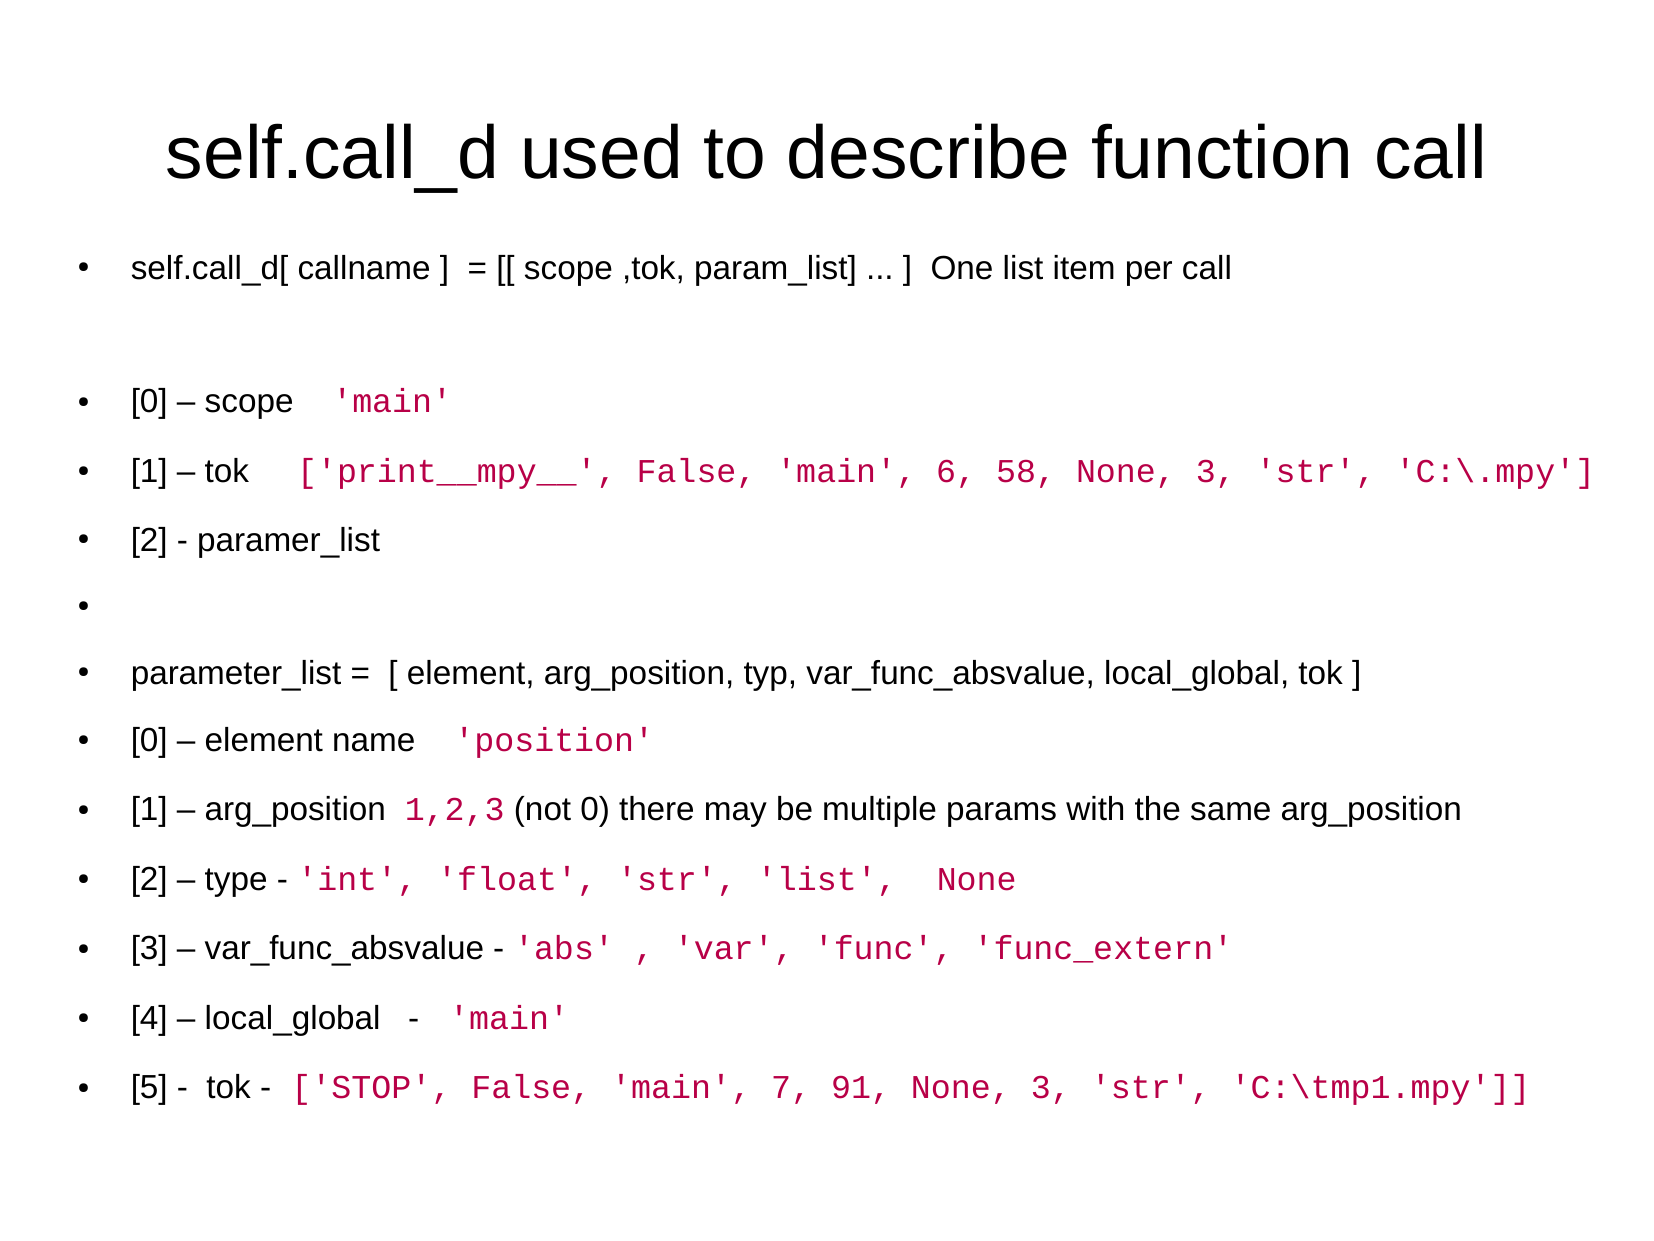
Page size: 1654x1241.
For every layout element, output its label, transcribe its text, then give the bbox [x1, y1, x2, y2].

title self.call_d used to describe function call [82, 49, 1571, 249]
list self.call_d[ callname ] = [[ scope ,tok, param_list] ... ] One list item per call [0] – scope 'main' [1] – tok ['print__mpy__', False, 'main', 6, 58, None, 3, 'str', 'C:\.mpy'] [2] - paramer_list parameter_list = [ element, arg_position, typ, var_func_absvalue, local_global, tok ] [0] – element name 'position' [1] – arg_position 1,2,3 (not 0) there may be multiple params with the same arg_position [2] – type - 'int', 'float', 'str', 'list', None [3] – var_func_absvalue - 'abs' , 'var', 'func', 'func_extern' [4] – local_global - 'main' [5] - tok - ['STOP', False, 'main', 7, 91, None, 3, 'str', 'C:\tmp1.mpy']] [60, 249, 1621, 1179]
